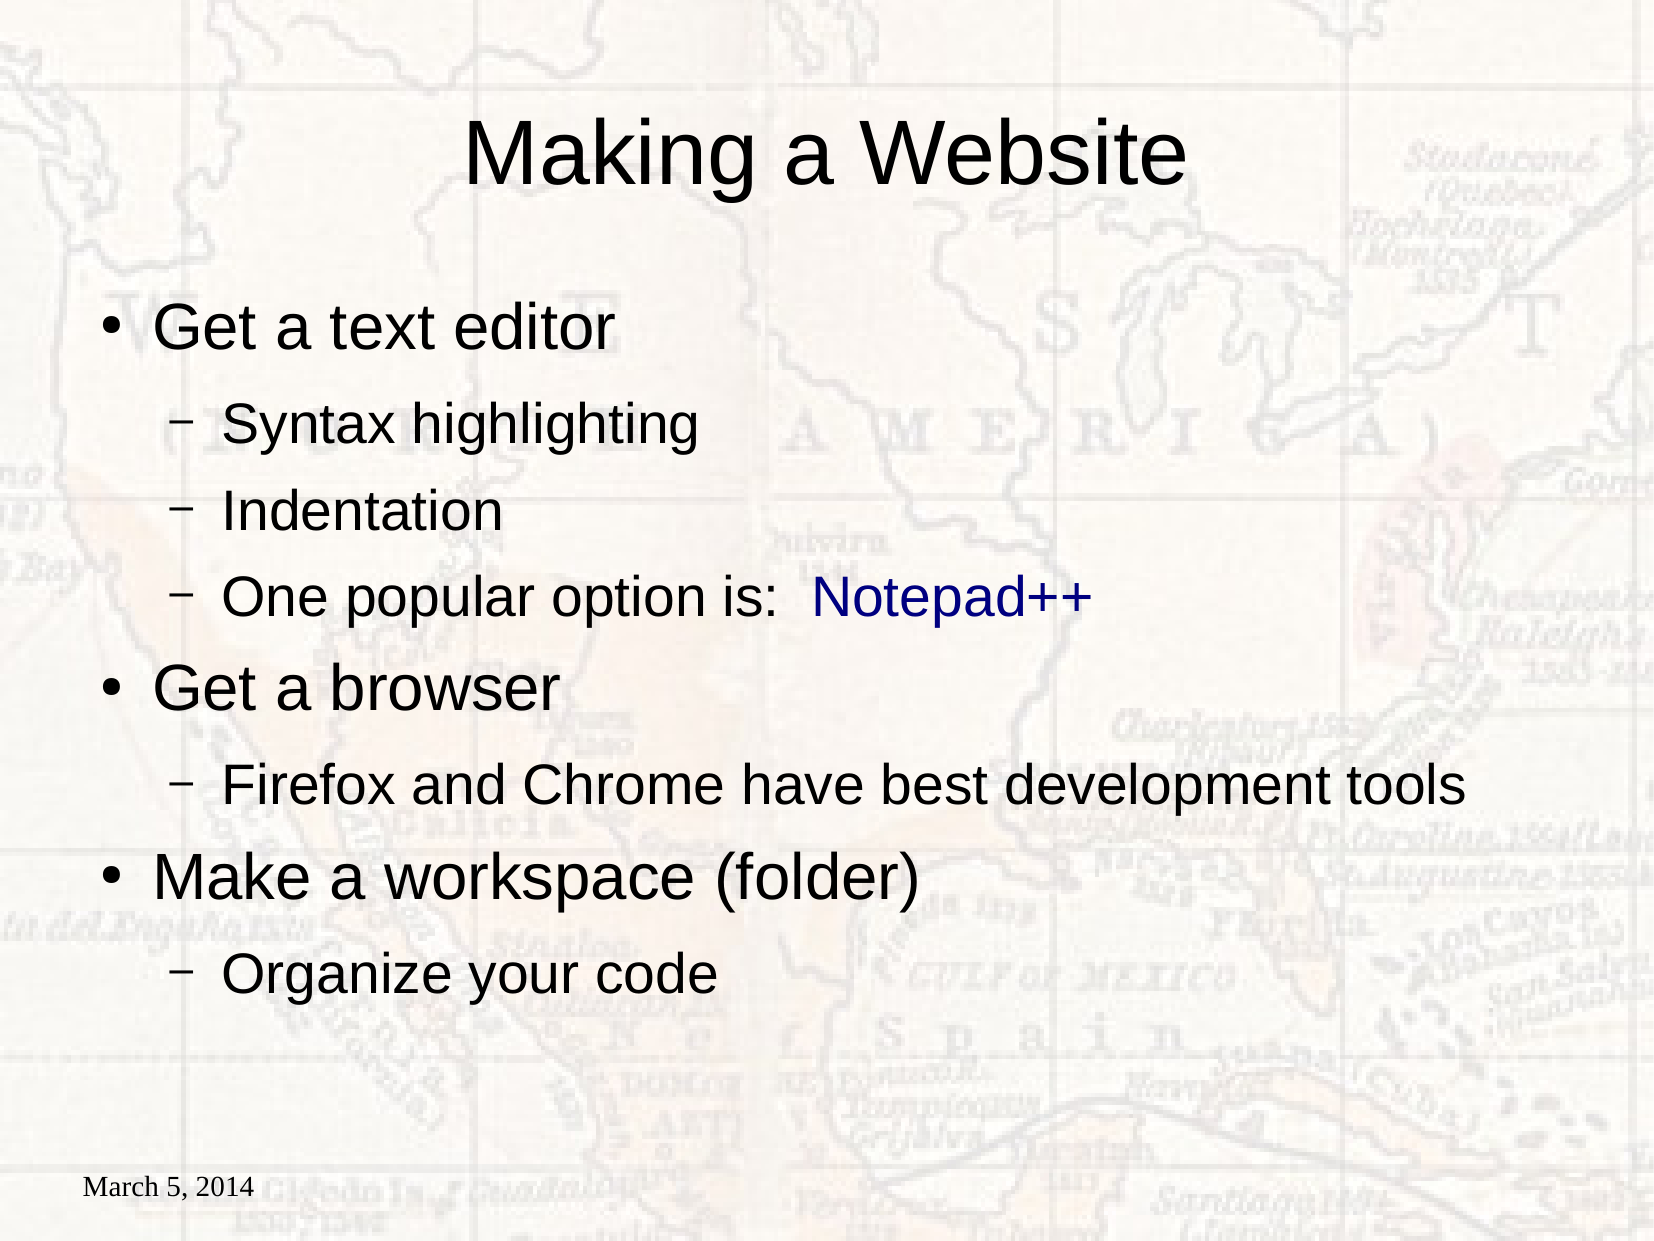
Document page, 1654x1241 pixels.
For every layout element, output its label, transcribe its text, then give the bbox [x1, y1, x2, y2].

title Making a Website [82, 49, 1571, 257]
list Get a text editor Syntax highlighting Indentation One popular option is: Notepad++ Get a browser Firefox and Chrome have best development tools Make a workspace (folder) Organize your code [82, 290, 1571, 1010]
picture [0, 0, 1654, 1241]
